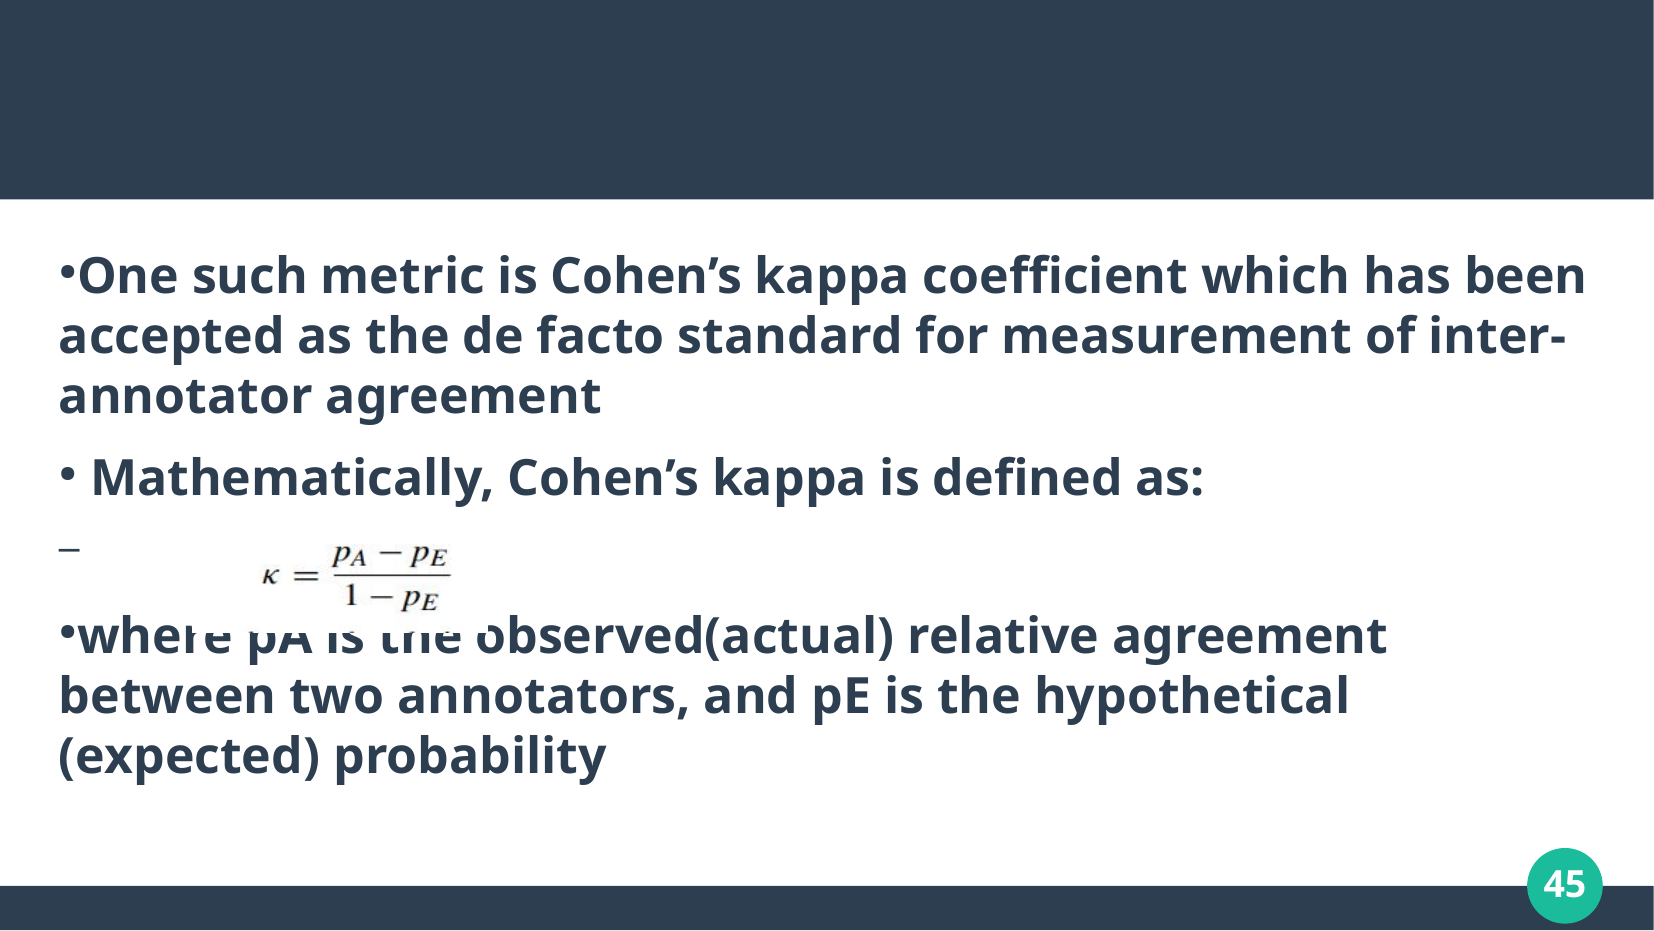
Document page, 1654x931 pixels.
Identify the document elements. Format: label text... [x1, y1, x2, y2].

list One such metric is Cohen’s kappa coefficient which has been accepted as the de facto standard for measurement of inter-annotator agreement Mathematically, Cohen’s kappa is defined as: where pA is the observed(actual) relative agreement between two annotators, and pE is the hypothetical (expected) probability [59, 243, 1595, 864]
picture [192, 524, 488, 633]
